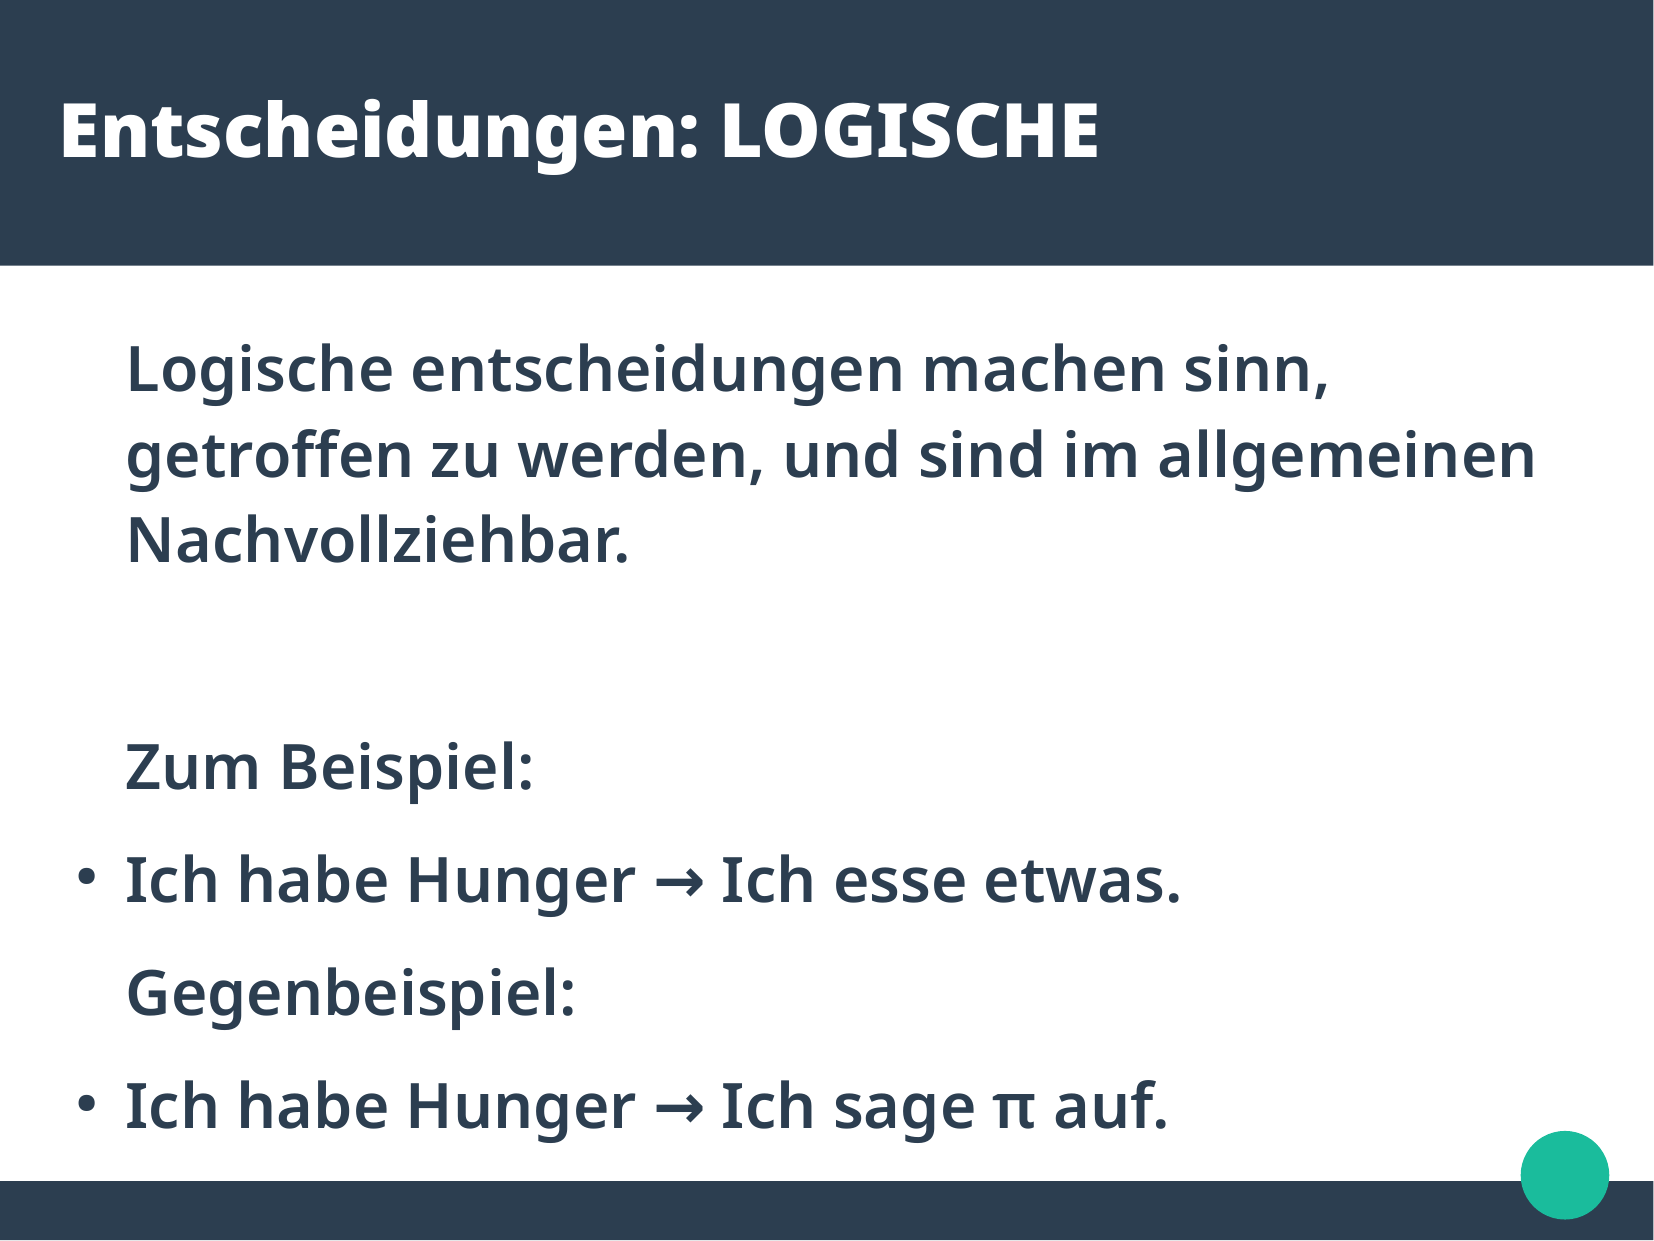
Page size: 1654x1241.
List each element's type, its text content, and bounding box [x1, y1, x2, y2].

list Logische entscheidungen machen sinn, getroffen zu werden, und sind im allgemeinen Nachvollziehbar. Zum Beispiel: Ich habe Hunger → Ich esse etwas. Gegenbeispiel: Ich habe Hunger → Ich sage π auf. [59, 324, 1595, 1152]
title Entscheidungen: LOGISCHE [59, 49, 1595, 207]
